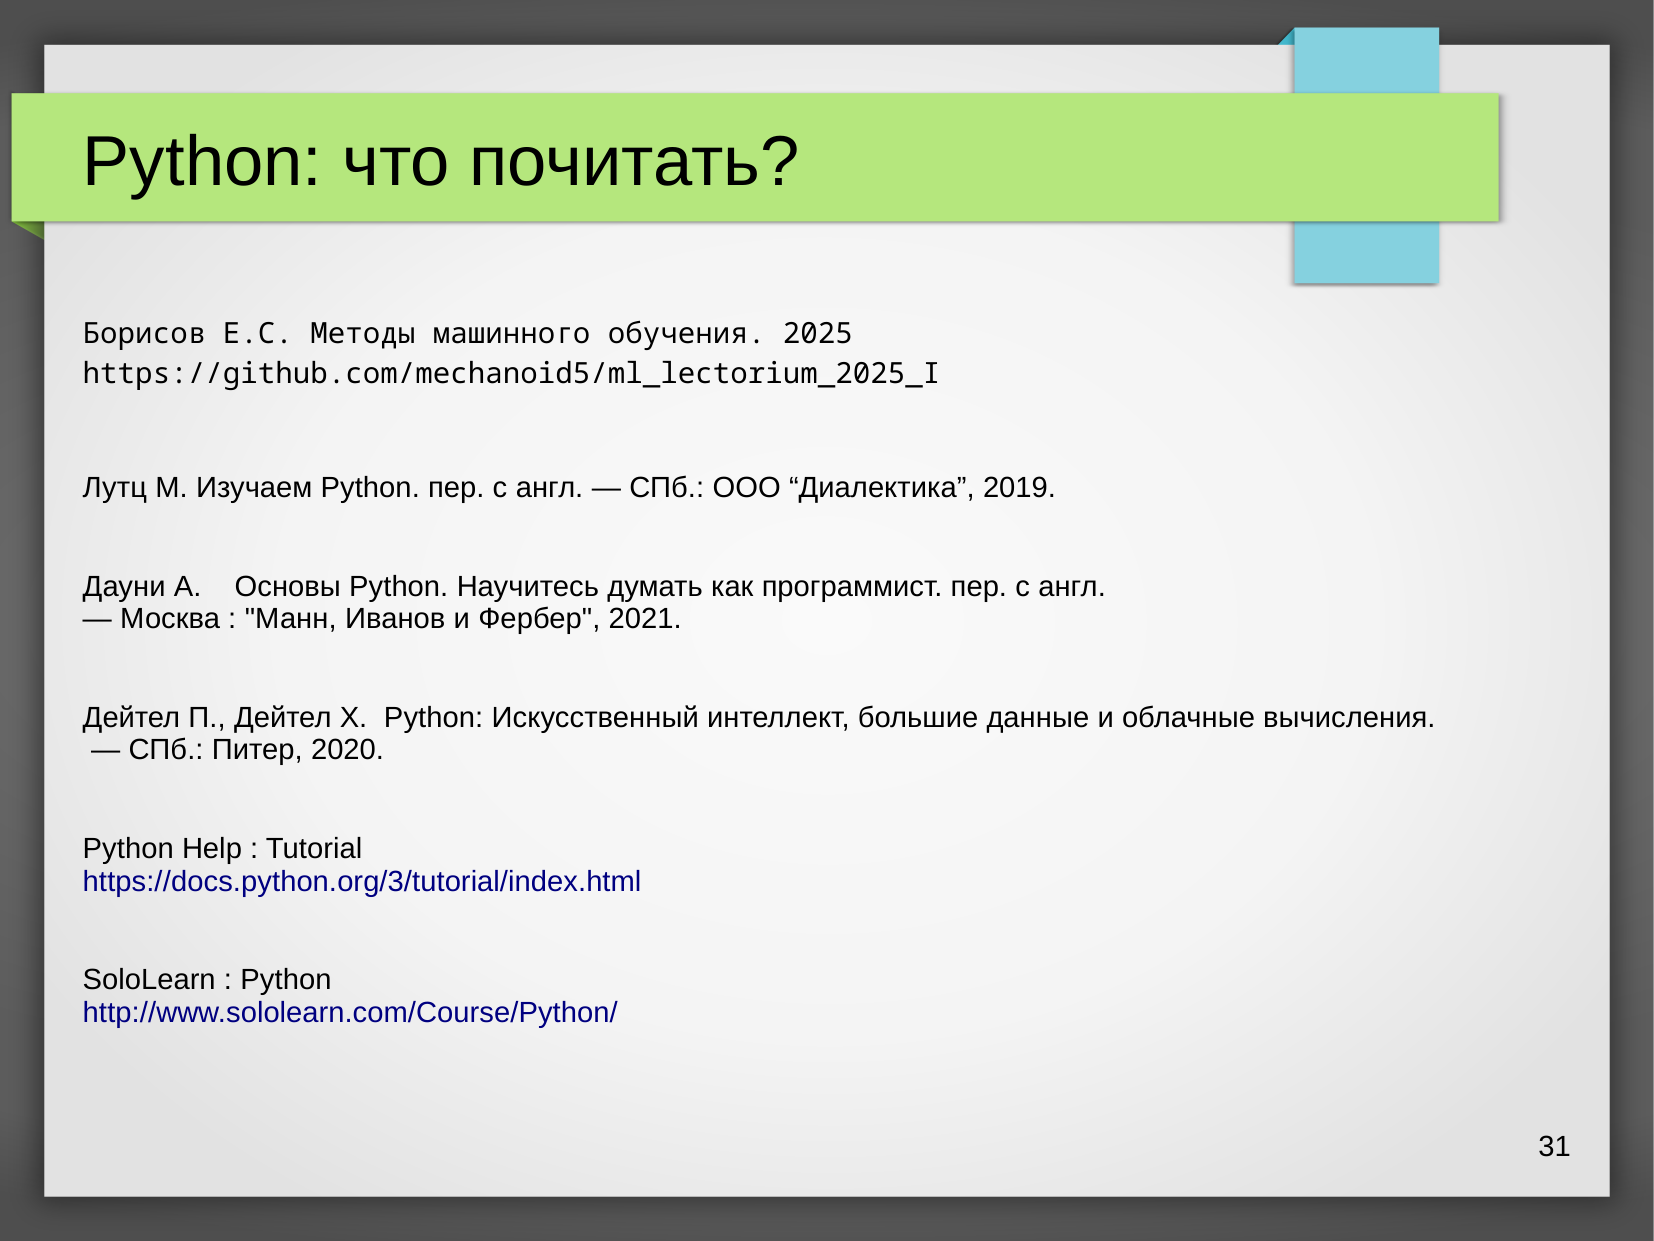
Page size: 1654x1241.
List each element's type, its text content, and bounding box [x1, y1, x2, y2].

title Python: что почитать? [82, 96, 1571, 225]
text_box Борисов Е.С. Методы машинного обучения. 2025 https://github.com/mechanoid5/ml_lectorium_2025_I Лутц М. Изучаем Python. пер. с англ. — СПб.: ООО “Диалектика”, 2019. Дауни А. Основы Python. Научитесь думать как программист. пер. с англ. — Москва : "Манн, Иванов и Фербер", 2021. Дейтел П., Дейтел Х. Python: Искусственный интеллект, большие данные и облачные вычисления. — СПб.: Питер, 2020. Python Help : Tutorial https://docs.python.org/3/tutorial/index.html SoloLearn : Python http://www.sololearn.com/Course/Python/ [82, 289, 1571, 1052]
picture [0, 0, 1654, 1241]
